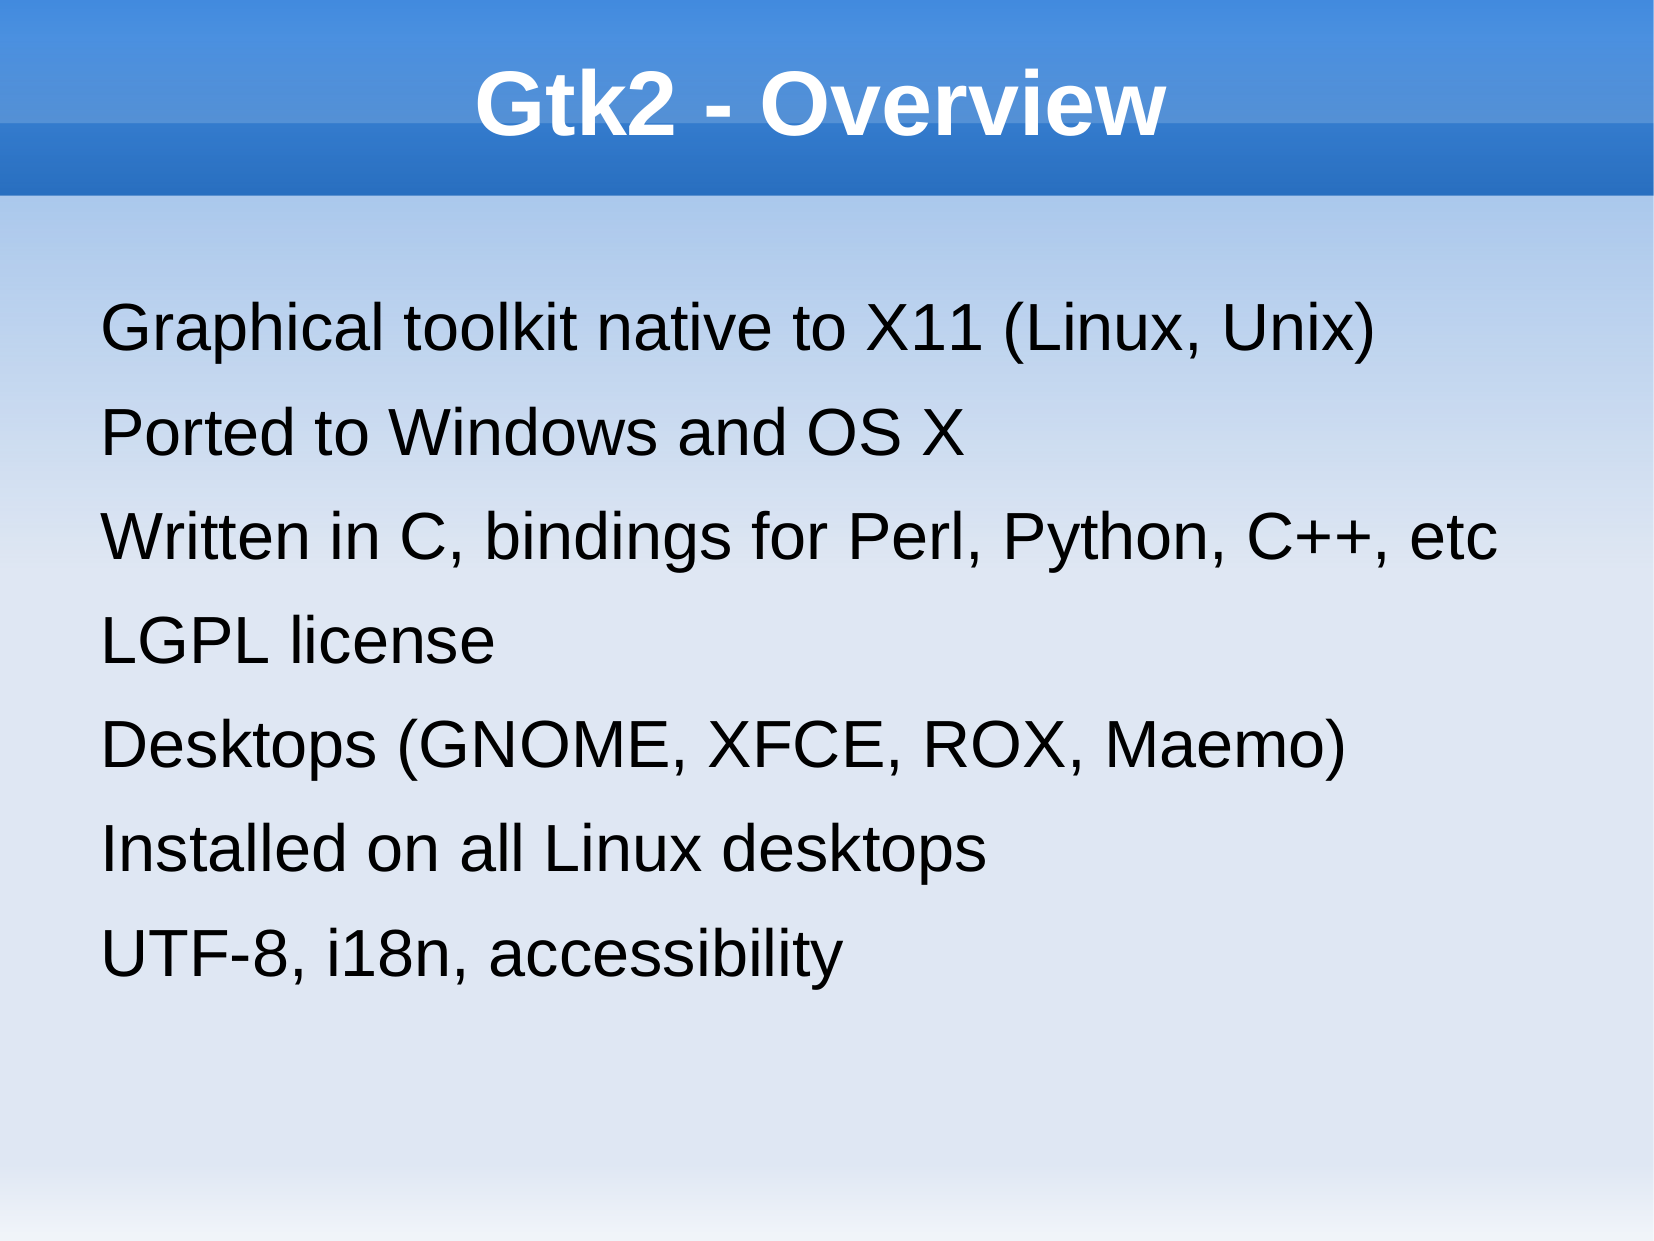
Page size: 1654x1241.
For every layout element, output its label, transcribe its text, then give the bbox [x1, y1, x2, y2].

list Graphical toolkit native to X11 (Linux, Unix) Ported to Windows and OS X Written in C, bindings for Perl, Python, C++, etc LGPL license Desktops (GNOME, XFCE, ROX, Maemo) Installed on all Linux desktops UTF-8, i18n, accessibility [82, 290, 1571, 1094]
title Gtk2 - Overview [76, 7, 1565, 200]
picture [0, 0, 1654, 1241]
